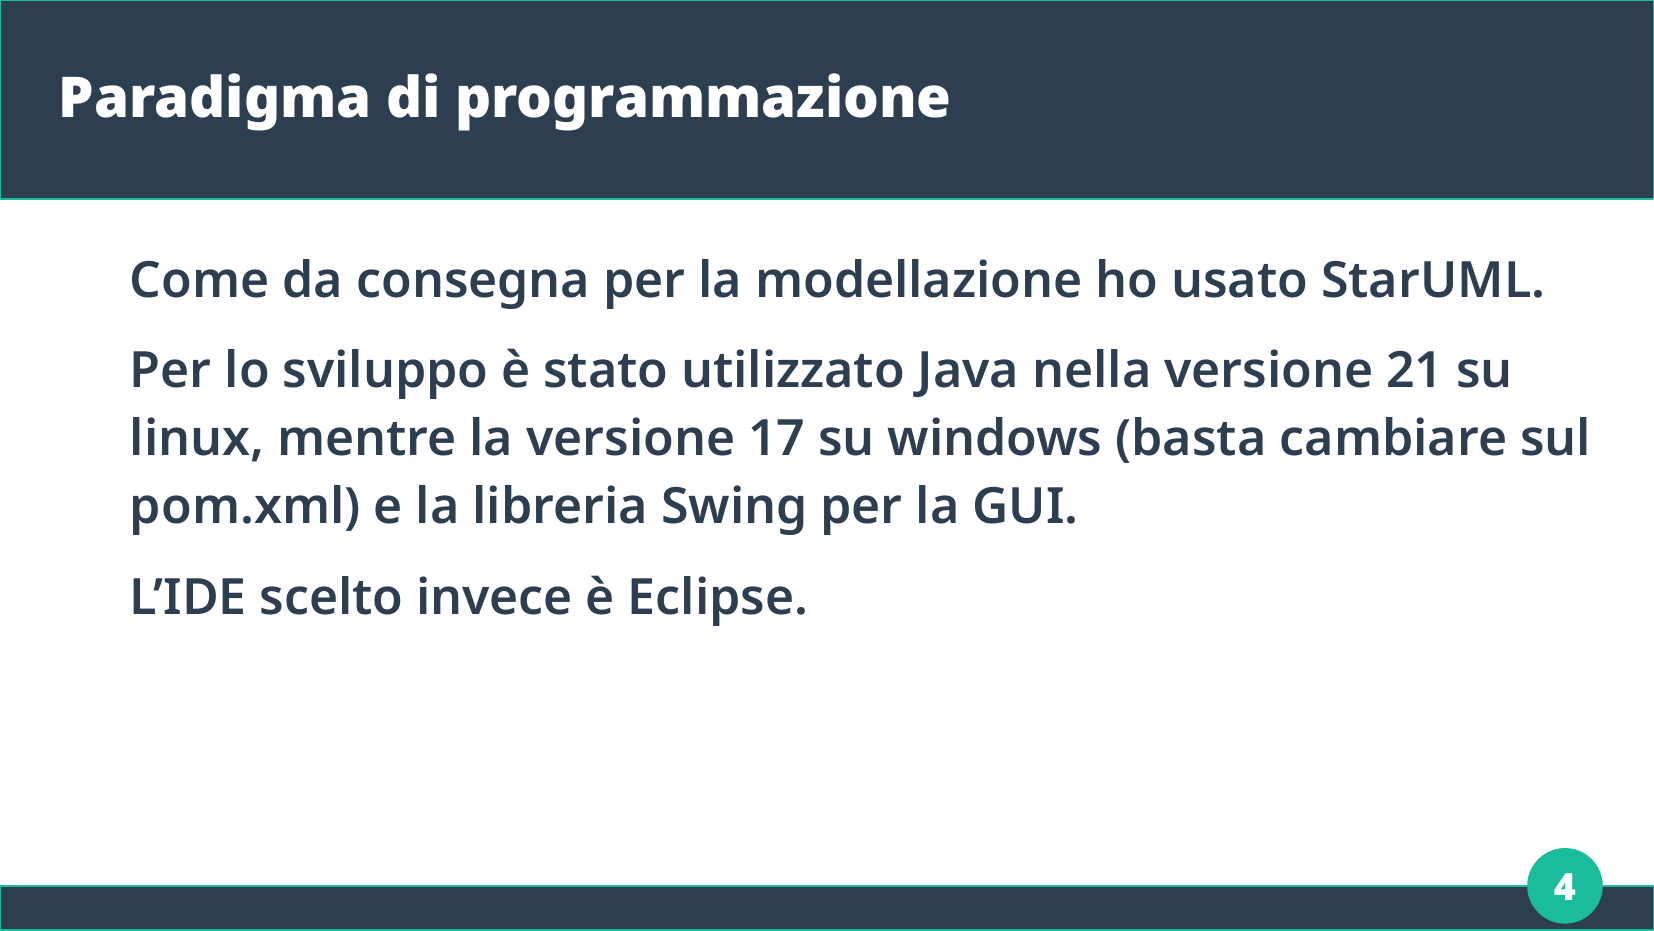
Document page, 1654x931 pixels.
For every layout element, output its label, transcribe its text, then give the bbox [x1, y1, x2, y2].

title Paradigma di programmazione [59, 37, 1595, 155]
list Come da consegna per la modellazione ho usato StarUML. Per lo sviluppo è stato utilizzato Java nella versione 21 su linux, mentre la versione 17 su windows (basta cambiare sul pom.xml) e la libreria Swing per la GUI. L’IDE scelto invece è Eclipse. [59, 243, 1595, 864]
